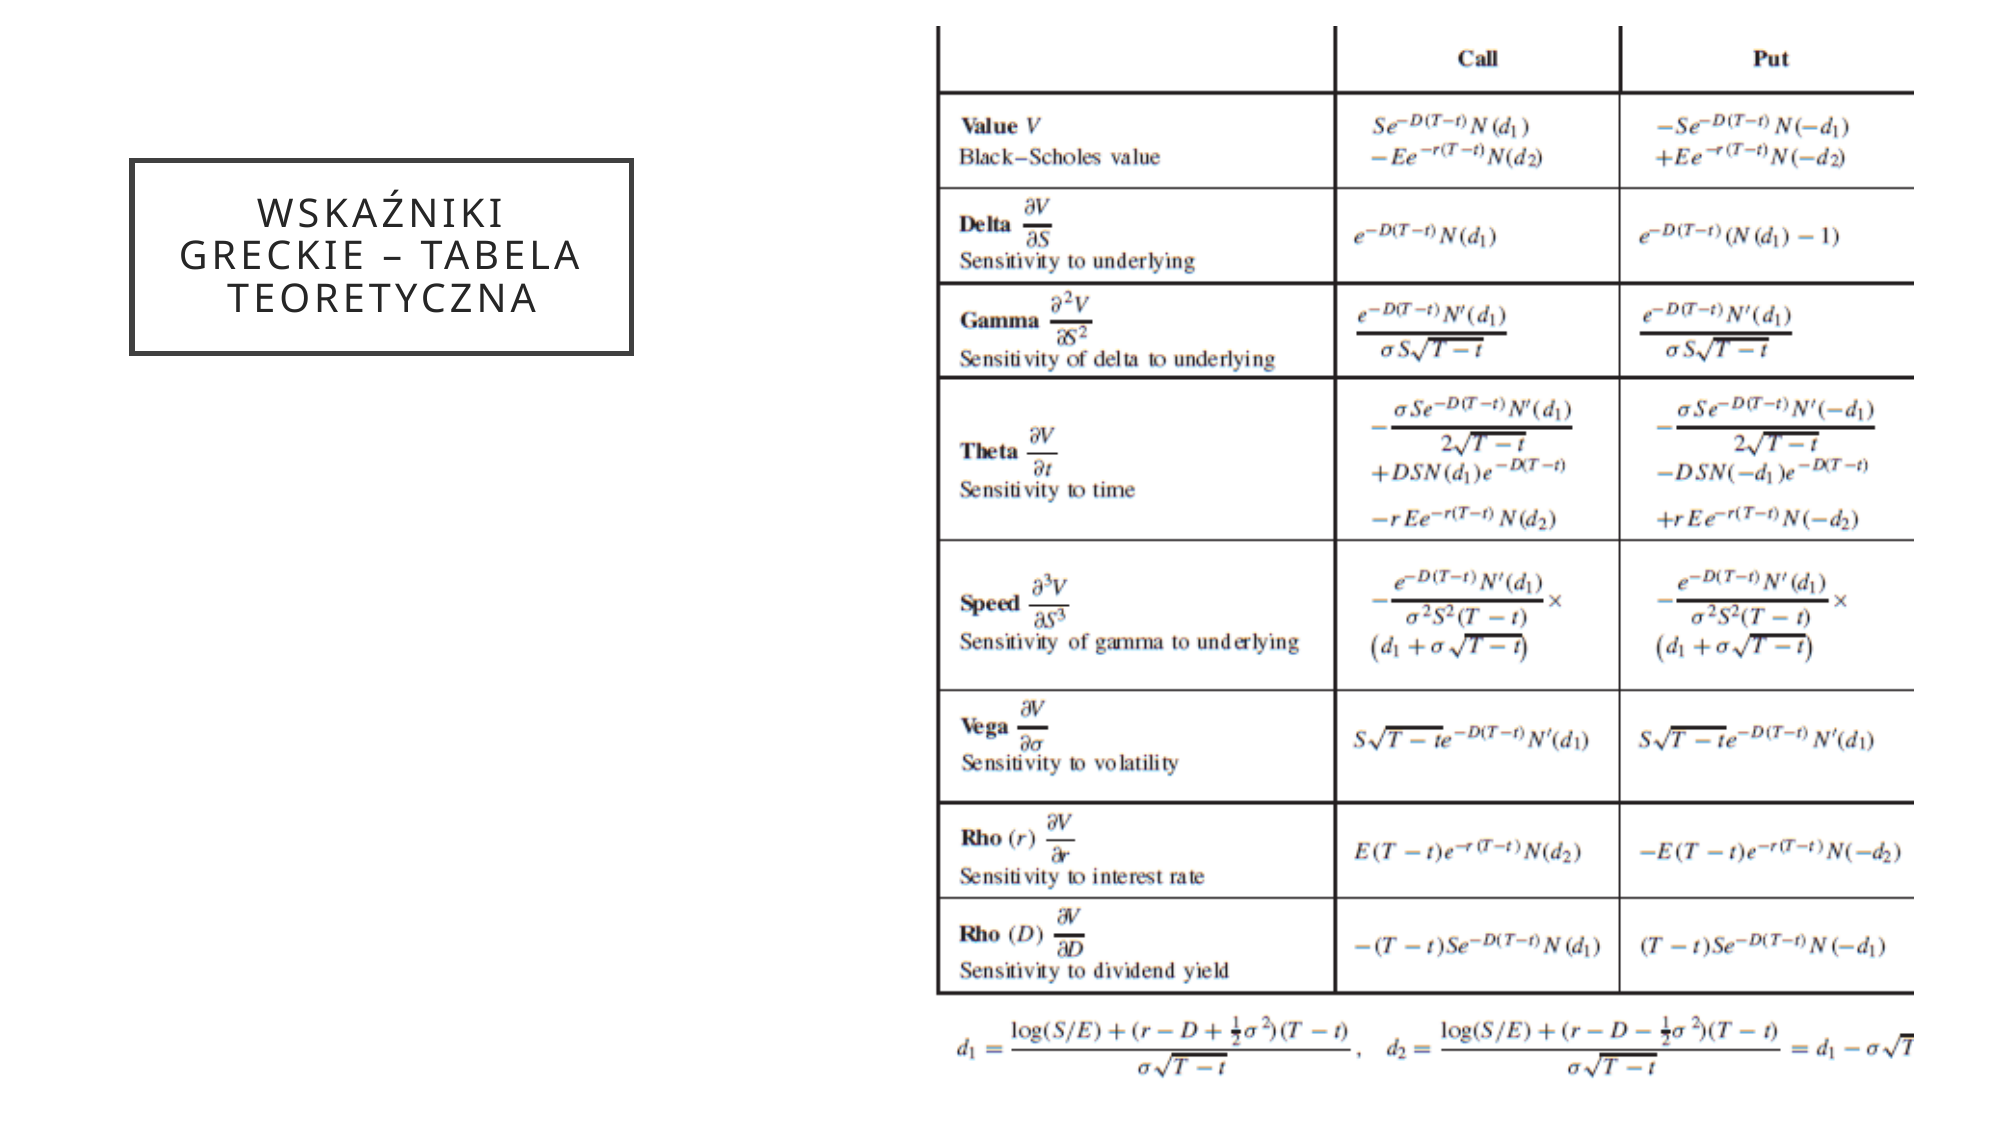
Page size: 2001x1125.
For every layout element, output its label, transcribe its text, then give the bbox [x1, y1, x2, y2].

picture [931, 26, 1914, 1109]
title Wskaźniki greckie – tabela teoretyczna [131, 160, 632, 354]
